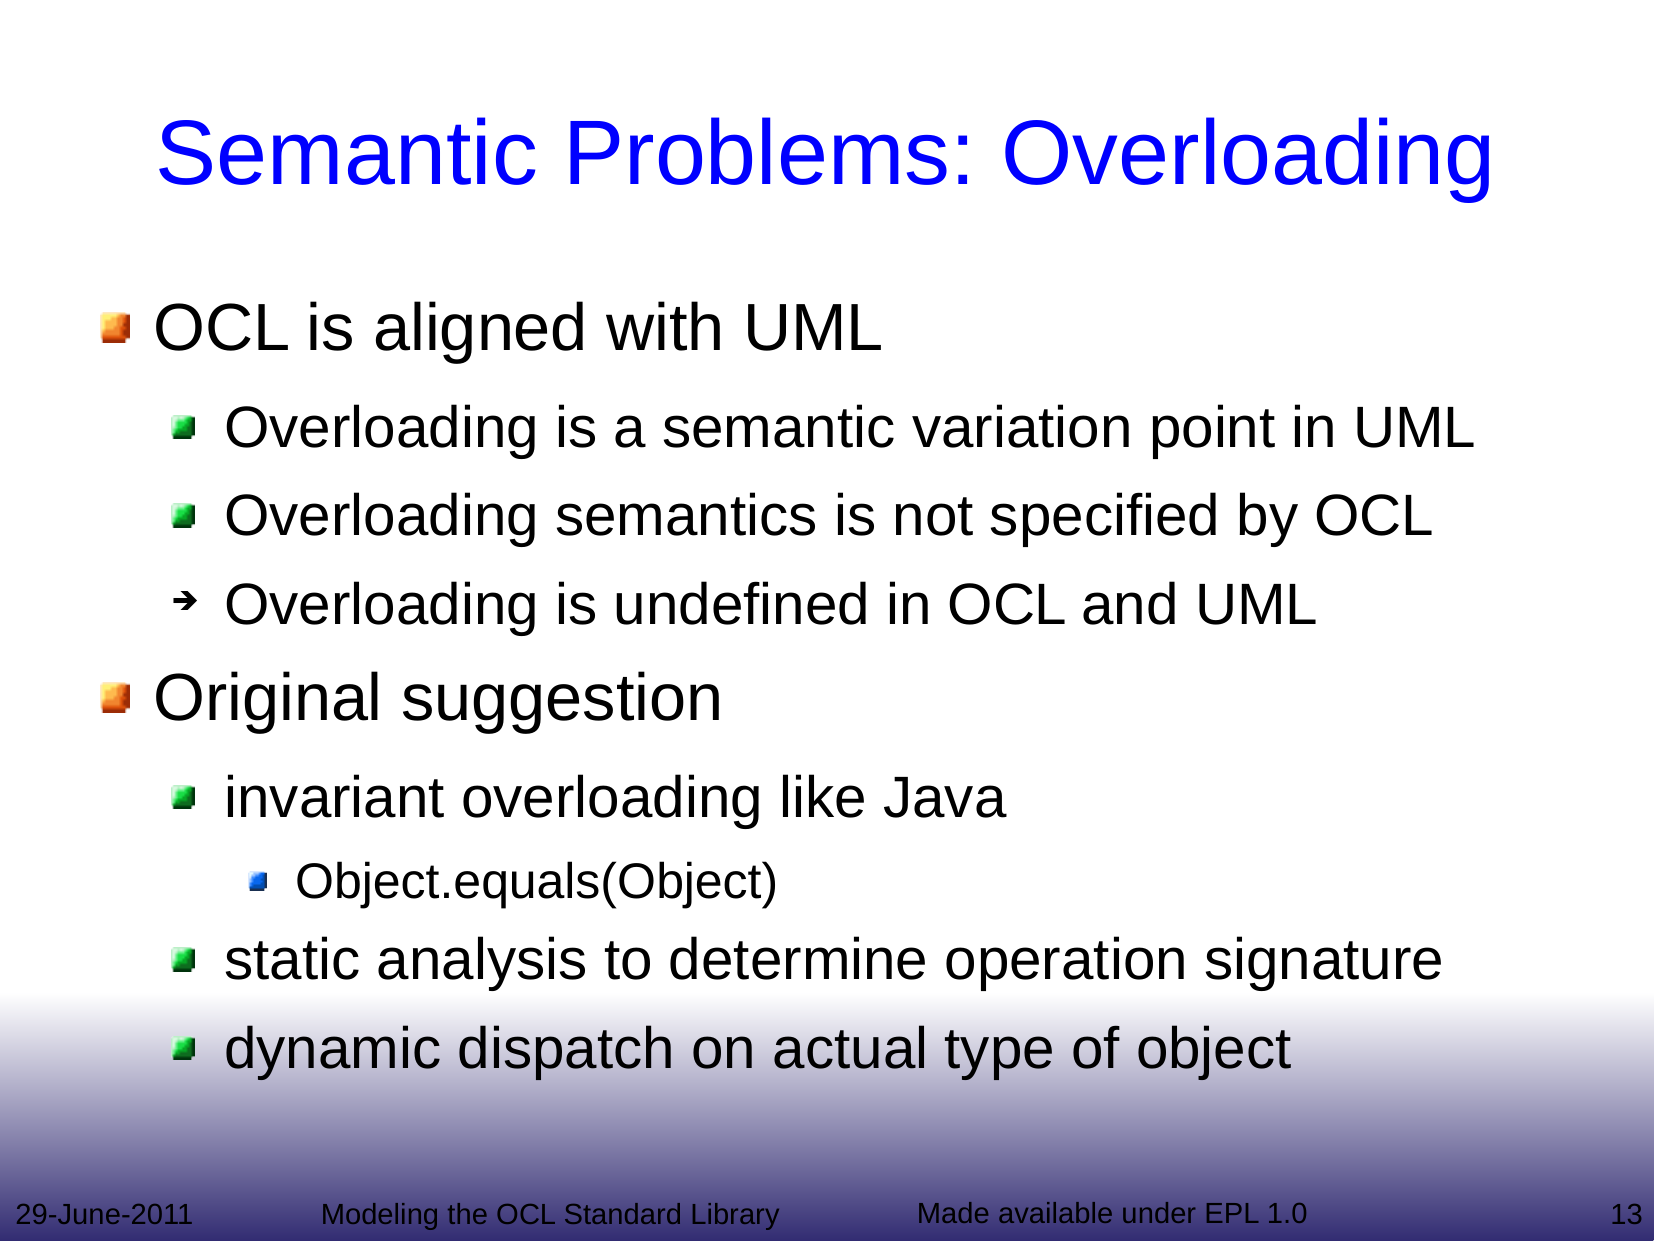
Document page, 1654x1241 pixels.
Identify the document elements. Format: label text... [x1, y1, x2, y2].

title Semantic Problems: Overloading [82, 49, 1571, 257]
list OCL is aligned with UML Overloading is a semantic variation point in UML Overloading semantics is not specified by OCL Overloading is undefined in OCL and UML Original suggestion invariant overloading like Java Object.equals(Object) static analysis to determine operation signature dynamic dispatch on actual type of object [82, 290, 1571, 1109]
